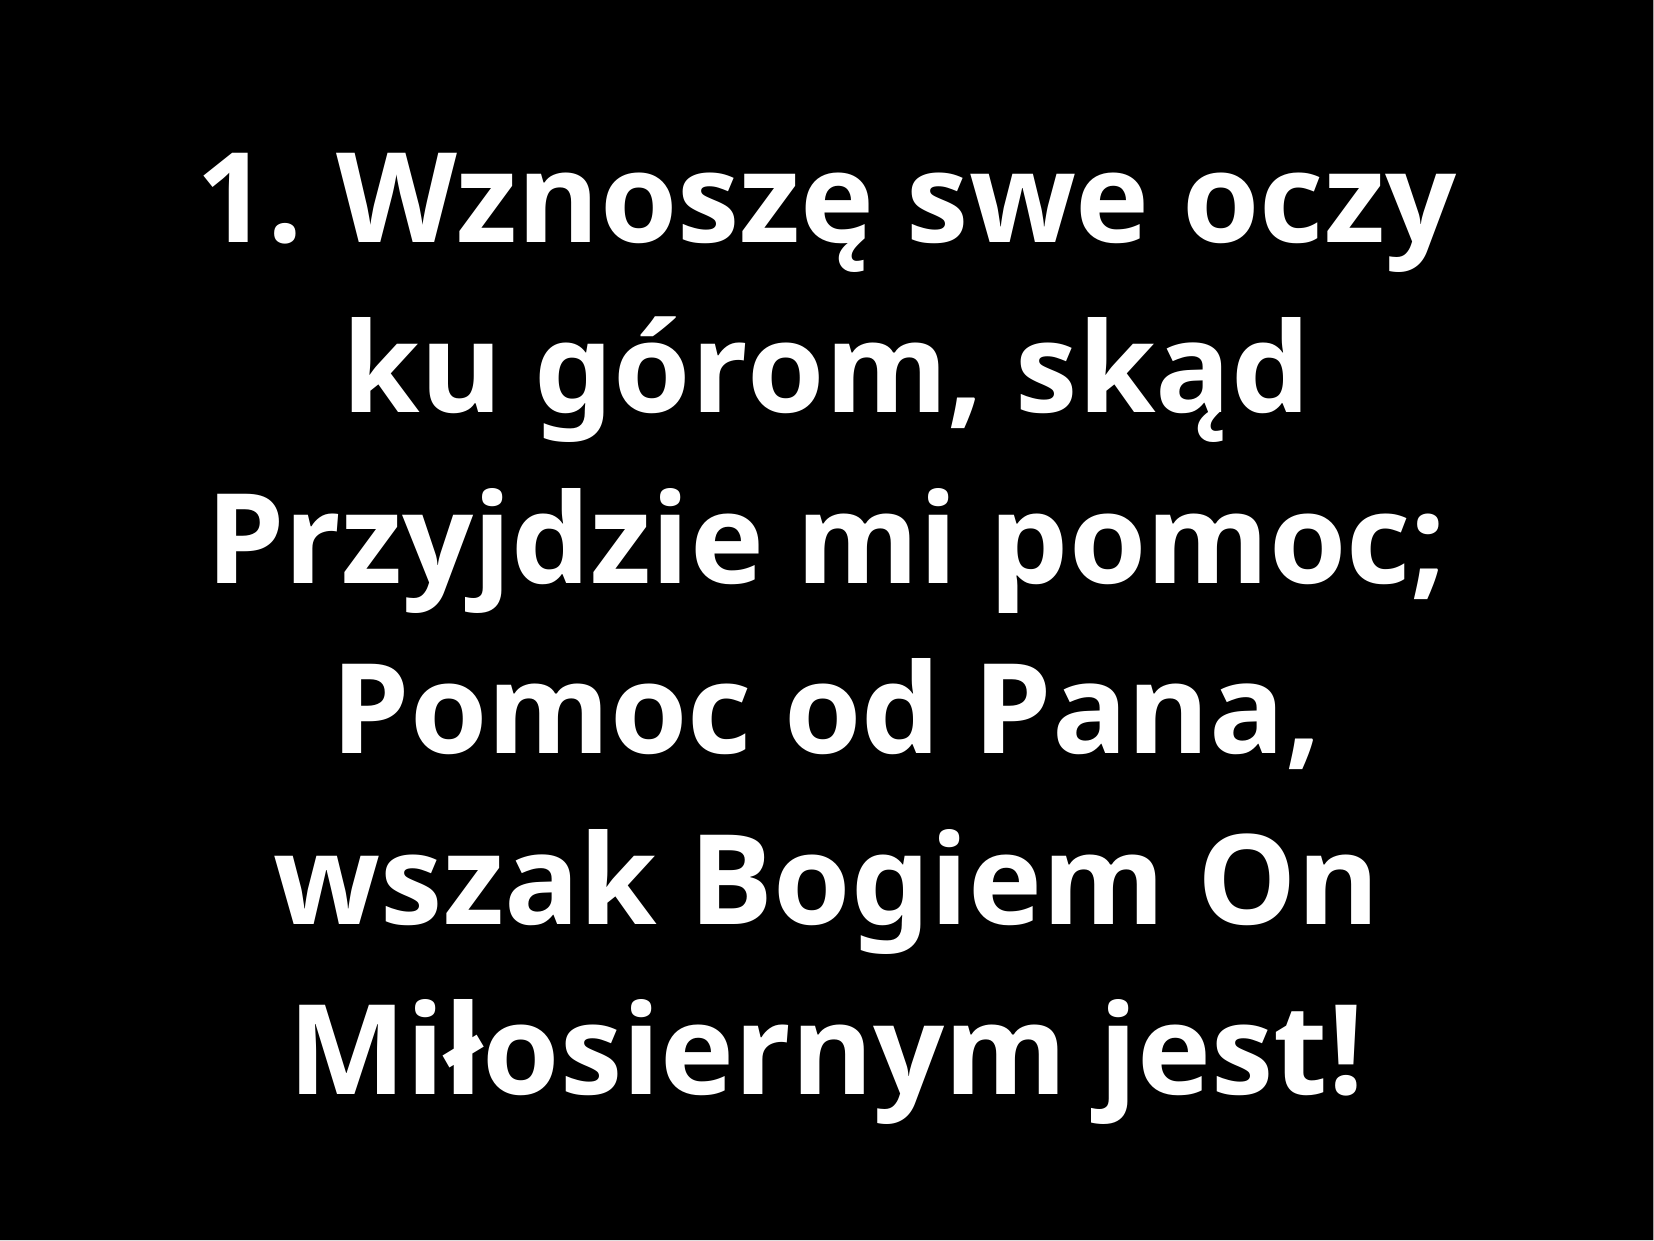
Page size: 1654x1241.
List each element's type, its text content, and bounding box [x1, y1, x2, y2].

title 1. Wznoszę swe oczy ku górom, skąd Przyjdzie mi pomoc; Pomoc od Pana, wszak Bogiem On Miłosiernym jest! [0, 0, 1654, 1241]
